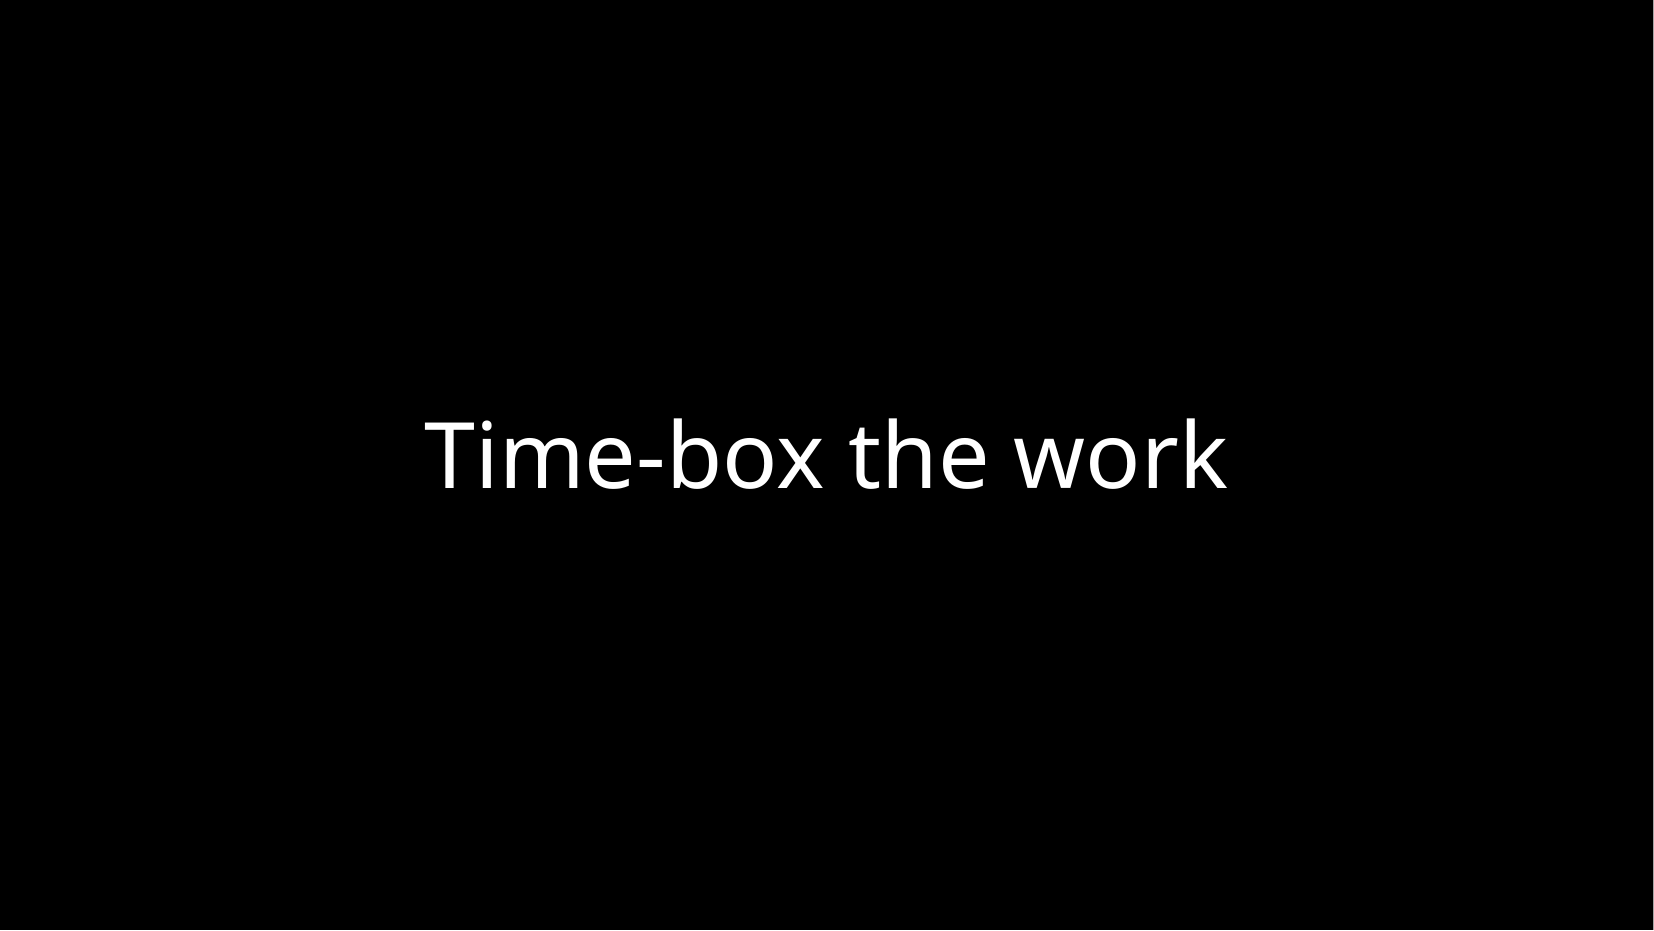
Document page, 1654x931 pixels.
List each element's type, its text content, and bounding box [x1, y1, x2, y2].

title Time-box the work [82, 375, 1571, 531]
